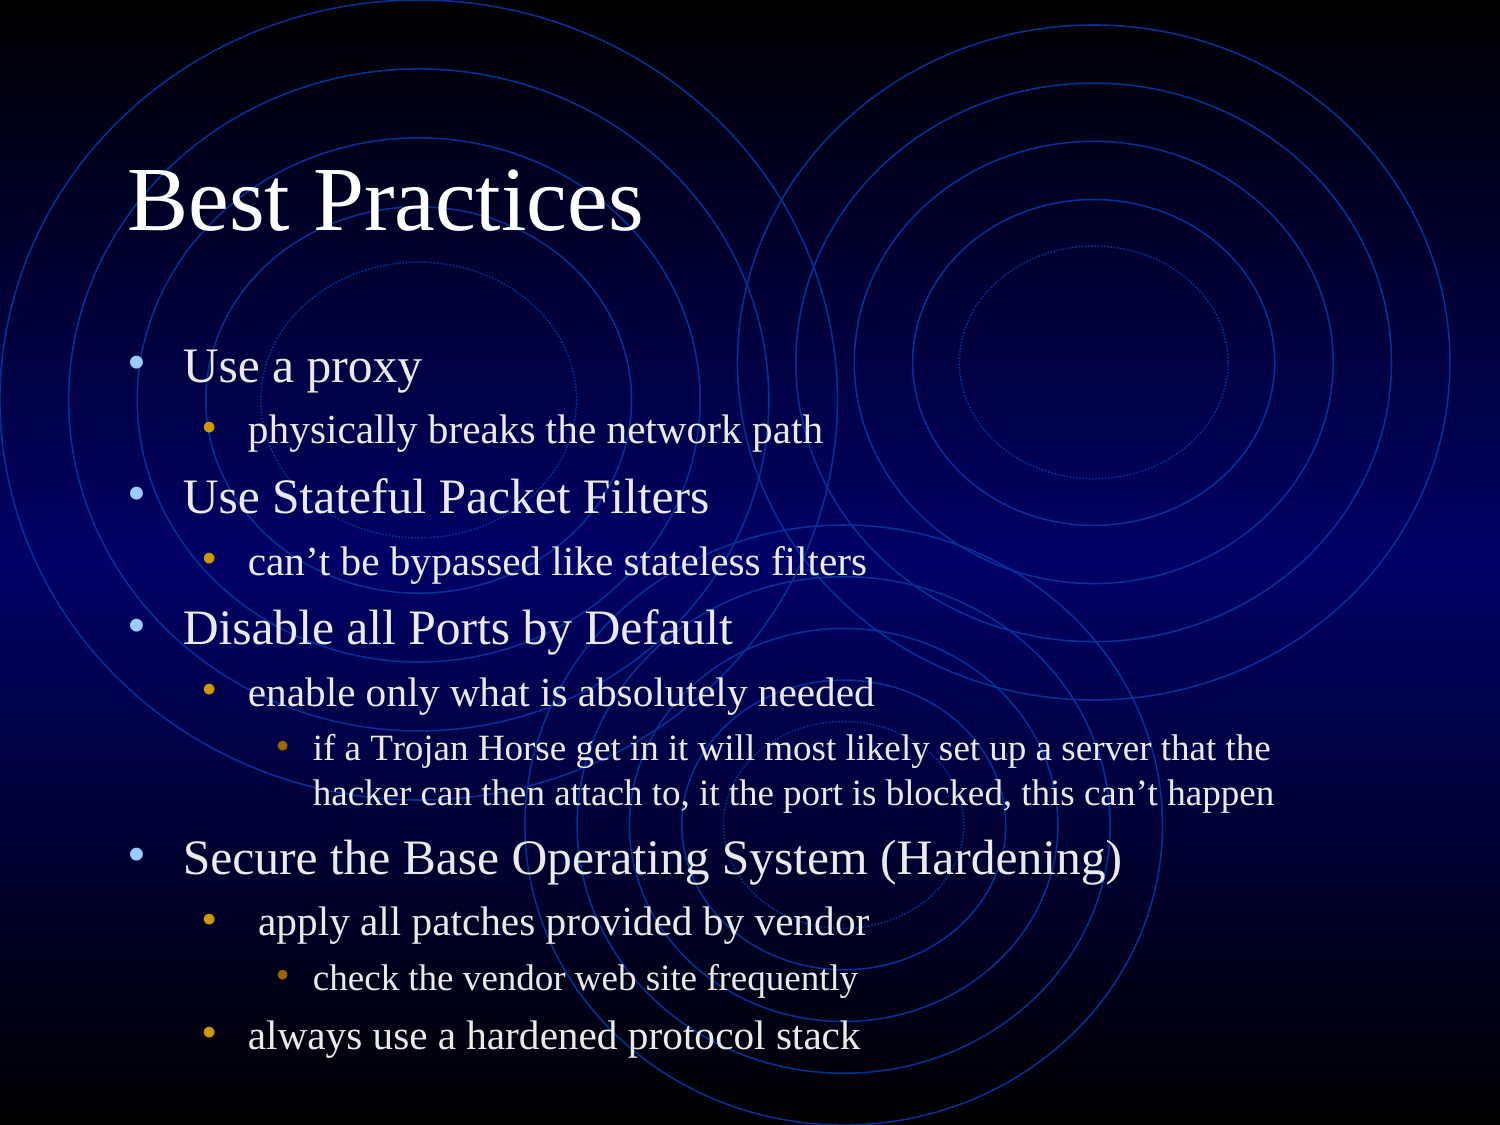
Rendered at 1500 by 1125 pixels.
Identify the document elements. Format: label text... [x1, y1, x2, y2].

title Best Practices [112, 99, 1388, 288]
list Use a proxy physically breaks the network path Use Stateful Packet Filters can’t be bypassed like stateless filters Disable all Ports by Default enable only what is absolutely needed if a Trojan Horse get in it will most likely set up a server that the hacker can then attach to, it the port is blocked, this can’t happen Secure the Base Operating System (Hardening) apply all patches provided by vendor check the vendor web site frequently always use a hardened protocol stack [112, 324, 1388, 1074]
